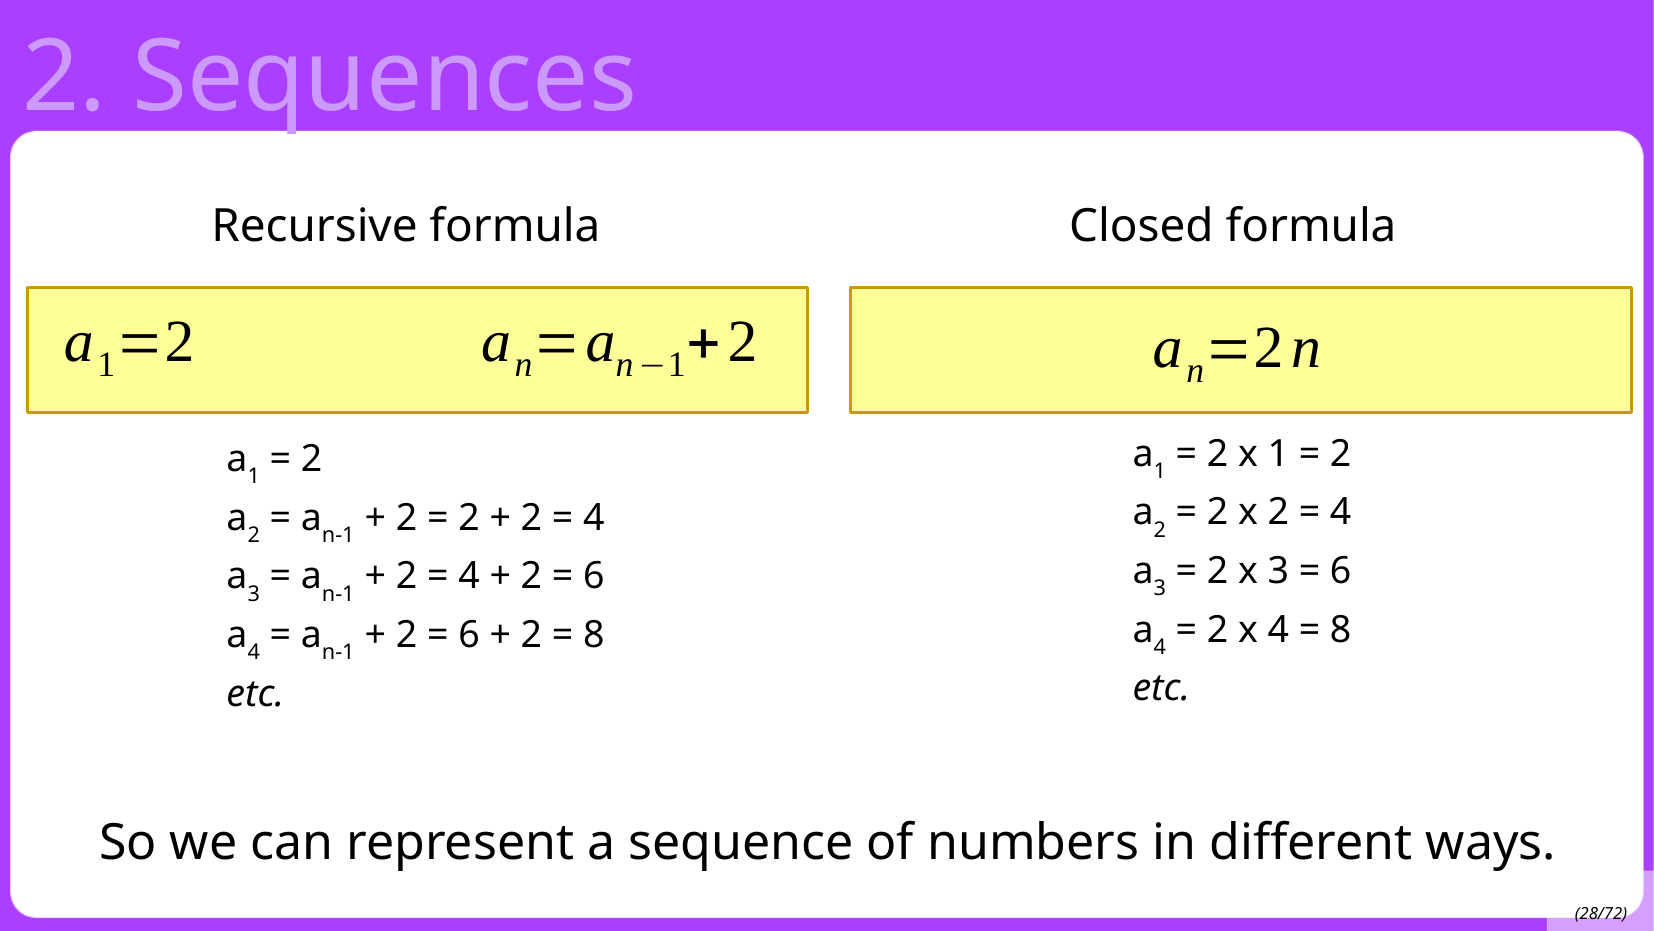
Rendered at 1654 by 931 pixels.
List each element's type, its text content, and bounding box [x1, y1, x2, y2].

chart [1137, 315, 1338, 391]
text_box Recursive formula [13, 190, 799, 257]
text_box (<number>/72) [1546, 877, 1654, 931]
title 2. Sequences [22, 13, 1511, 130]
text_box [850, 287, 1632, 413]
text_box Closed formula [840, 190, 1626, 257]
picture [0, 0, 1654, 931]
text_box a1 = 2 a2 = an-1 + 2 = 2 + 2 = 4 a3 = an-1 + 2 = 4 + 2 = 6 a4 = an-1 + 2 = 6 + 2 = 8 etc. [34, 431, 797, 718]
text_box a1 = 2 x 1 = 2 a2 = 2 x 2 = 4 a3 = 2 x 3 = 6 a4 = 2 x 4 = 8 etc. [860, 425, 1624, 712]
chart [48, 309, 210, 385]
text_box [27, 287, 808, 413]
text_box +2 [1629, 870, 1654, 877]
text_box So we can represent a sequence of numbers in different ways. [28, 765, 1629, 915]
chart [466, 309, 771, 385]
